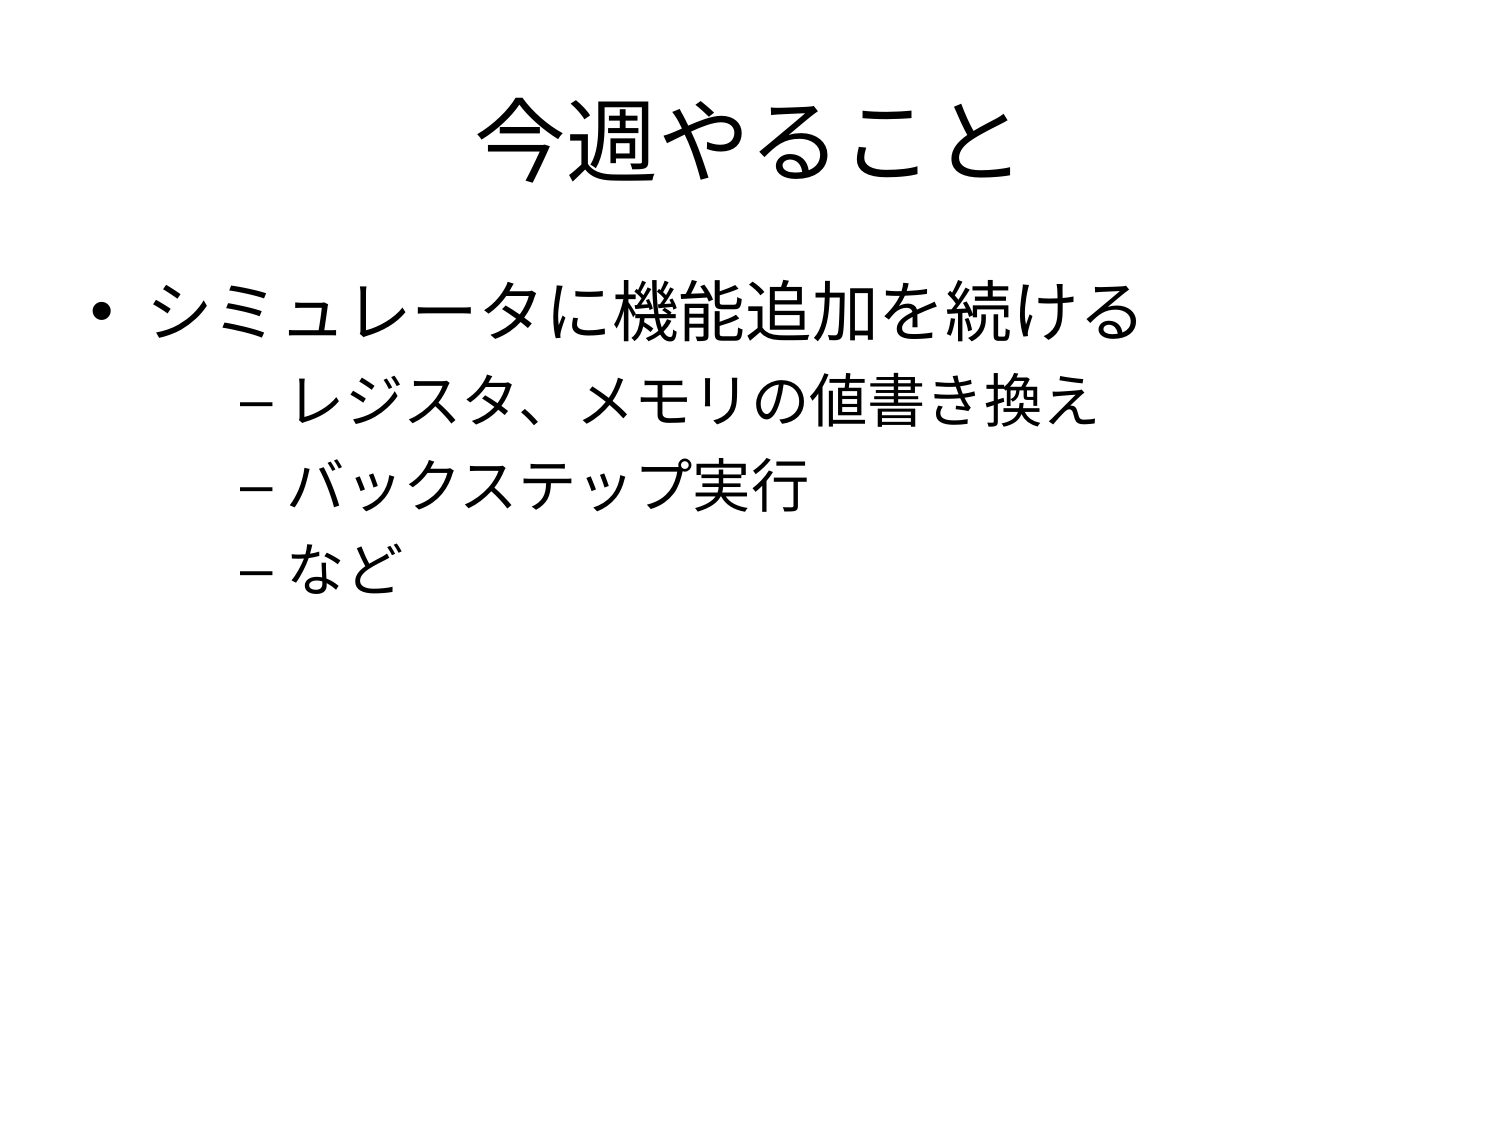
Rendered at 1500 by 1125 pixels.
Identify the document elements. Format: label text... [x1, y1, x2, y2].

title 今週やること [75, 45, 1426, 233]
list シミュレータに機能追加を続ける レジスタ、メモリの値書き換え バックステップ実行 など [75, 262, 1426, 1005]
